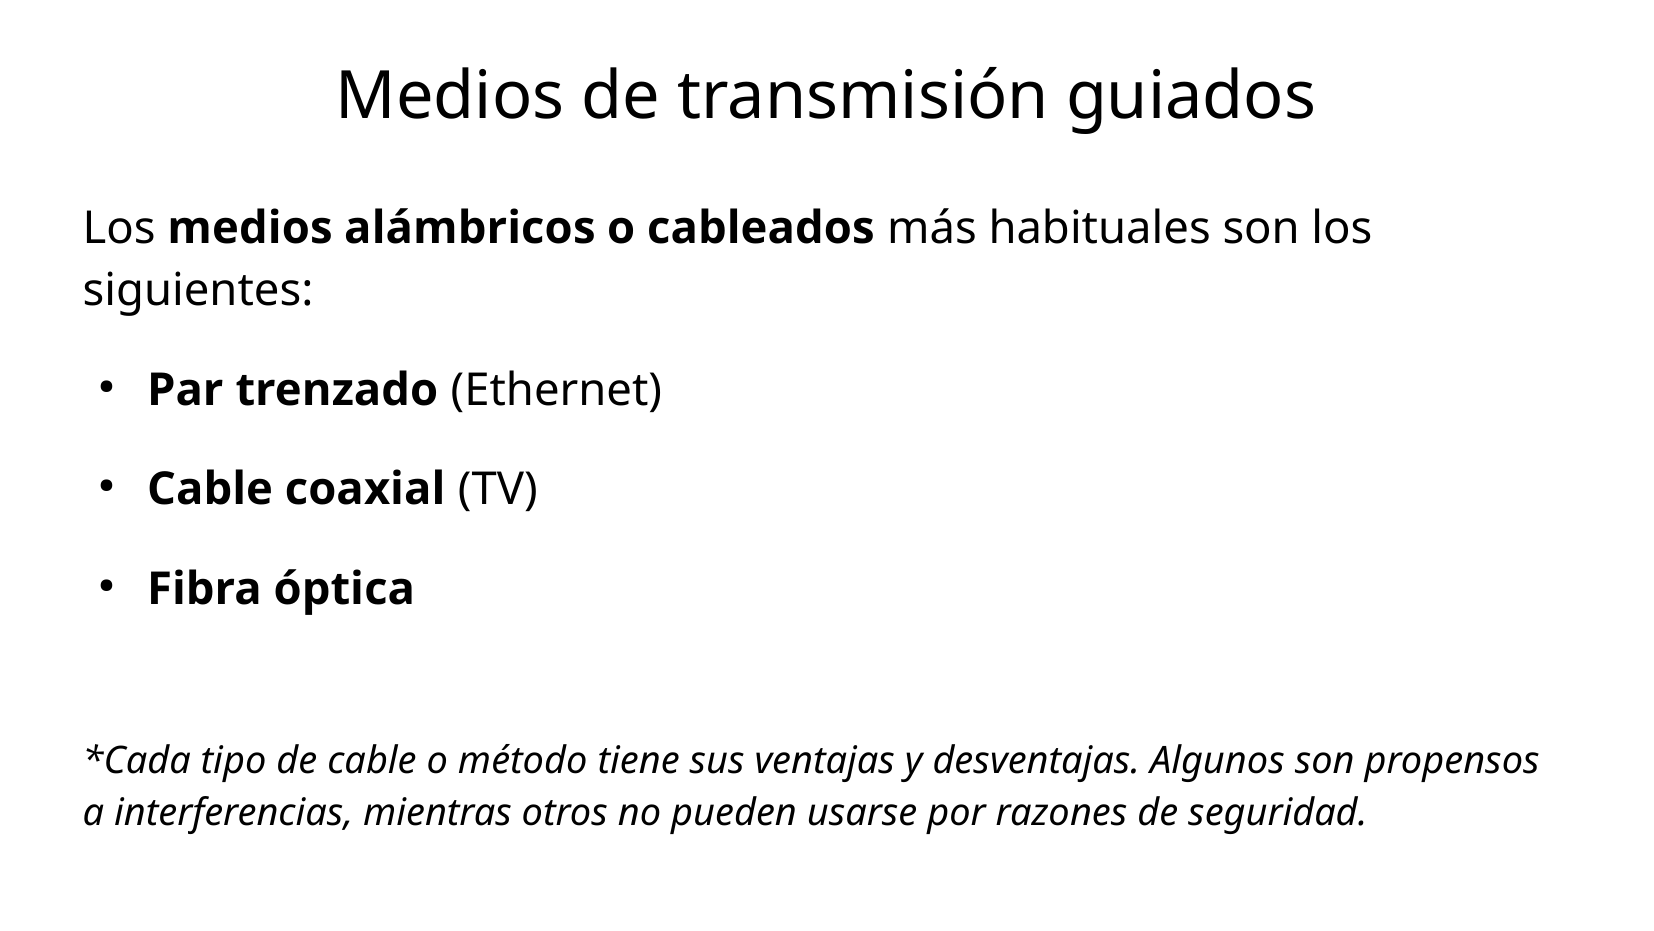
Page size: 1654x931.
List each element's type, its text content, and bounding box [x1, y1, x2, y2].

list Los medios alámbricos o cableados más habituales son los siguientes: Par trenzado (Ethernet) Cable coaxial (TV) Fibra óptica *Cada tipo de cable o método tiene sus ventajas y desventajas. Algunos son propensos a interferencias, mientras otros no pueden usarse por razones de seguridad. [82, 194, 1565, 875]
title Medios de transmisión guiados [82, 37, 1571, 148]
